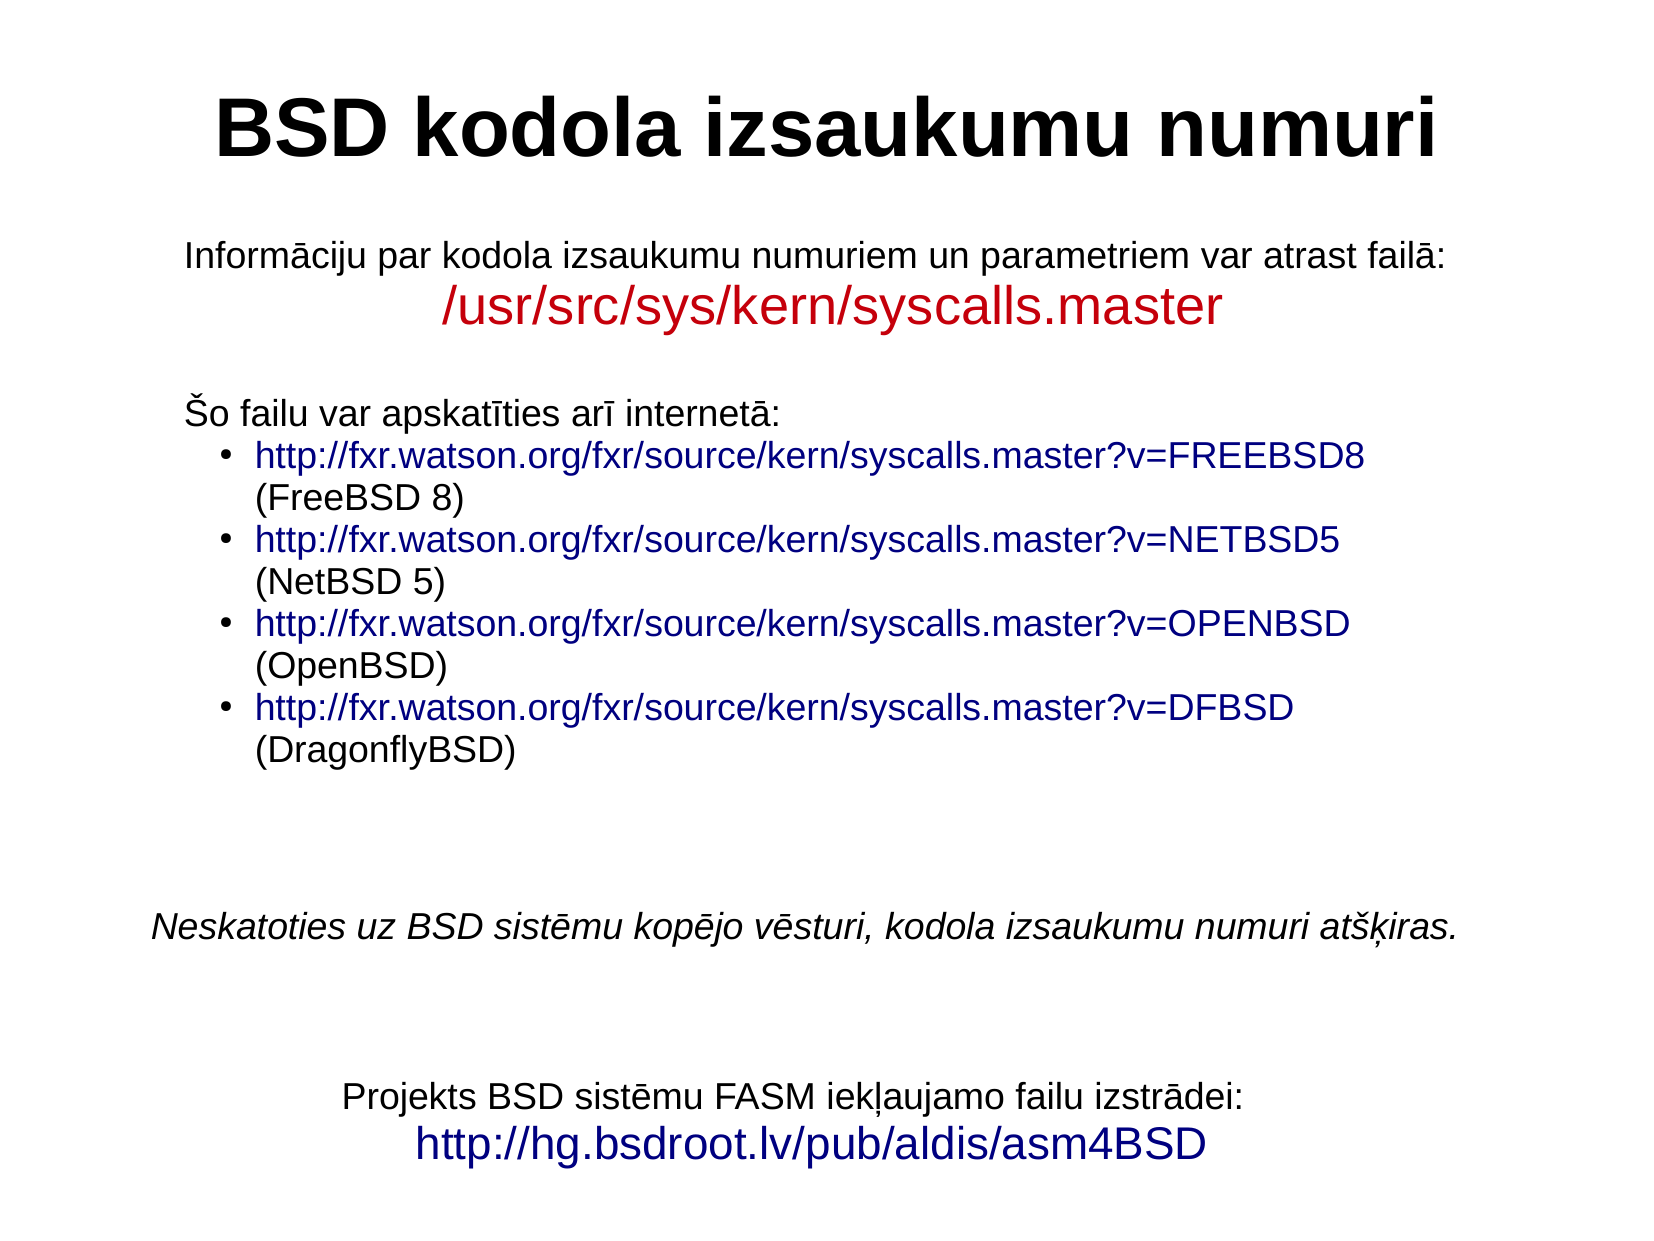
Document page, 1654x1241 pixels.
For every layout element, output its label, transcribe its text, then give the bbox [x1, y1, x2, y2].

text_box BSD kodola izsaukumu numuri [59, 73, 1595, 182]
text_box Neskatoties uz BSD sistēmu kopējo vēsturi, kodola izsaukumu numuri atšķiras. [136, 898, 1512, 956]
text_box Projekts BSD sistēmu FASM iekļaujamo failu izstrādei: http://hg.bsdroot.lv/pub/aldis/asm4BSD [326, 1068, 1310, 1177]
text_box Informāciju par kodola izsaukumu numuriem un parametriem var atrast failā: /usr/src/sys/kern/syscalls.master Šo failu var apskatīties arī internetā: http://fxr.watson.org/fxr/source/kern/syscalls.master?v=FREEBSD8 (FreeBSD 8) http://fxr.watson.org/fxr/source/kern/syscalls.master?v=NETBSD5 (NetBSD 5) http://fxr.watson.org/fxr/source/kern/syscalls.master?v=OPENBSD (OpenBSD) http://fxr.watson.org/fxr/source/kern/syscalls.master?v=DFBSD (DragonflyBSD) [169, 226, 1498, 778]
